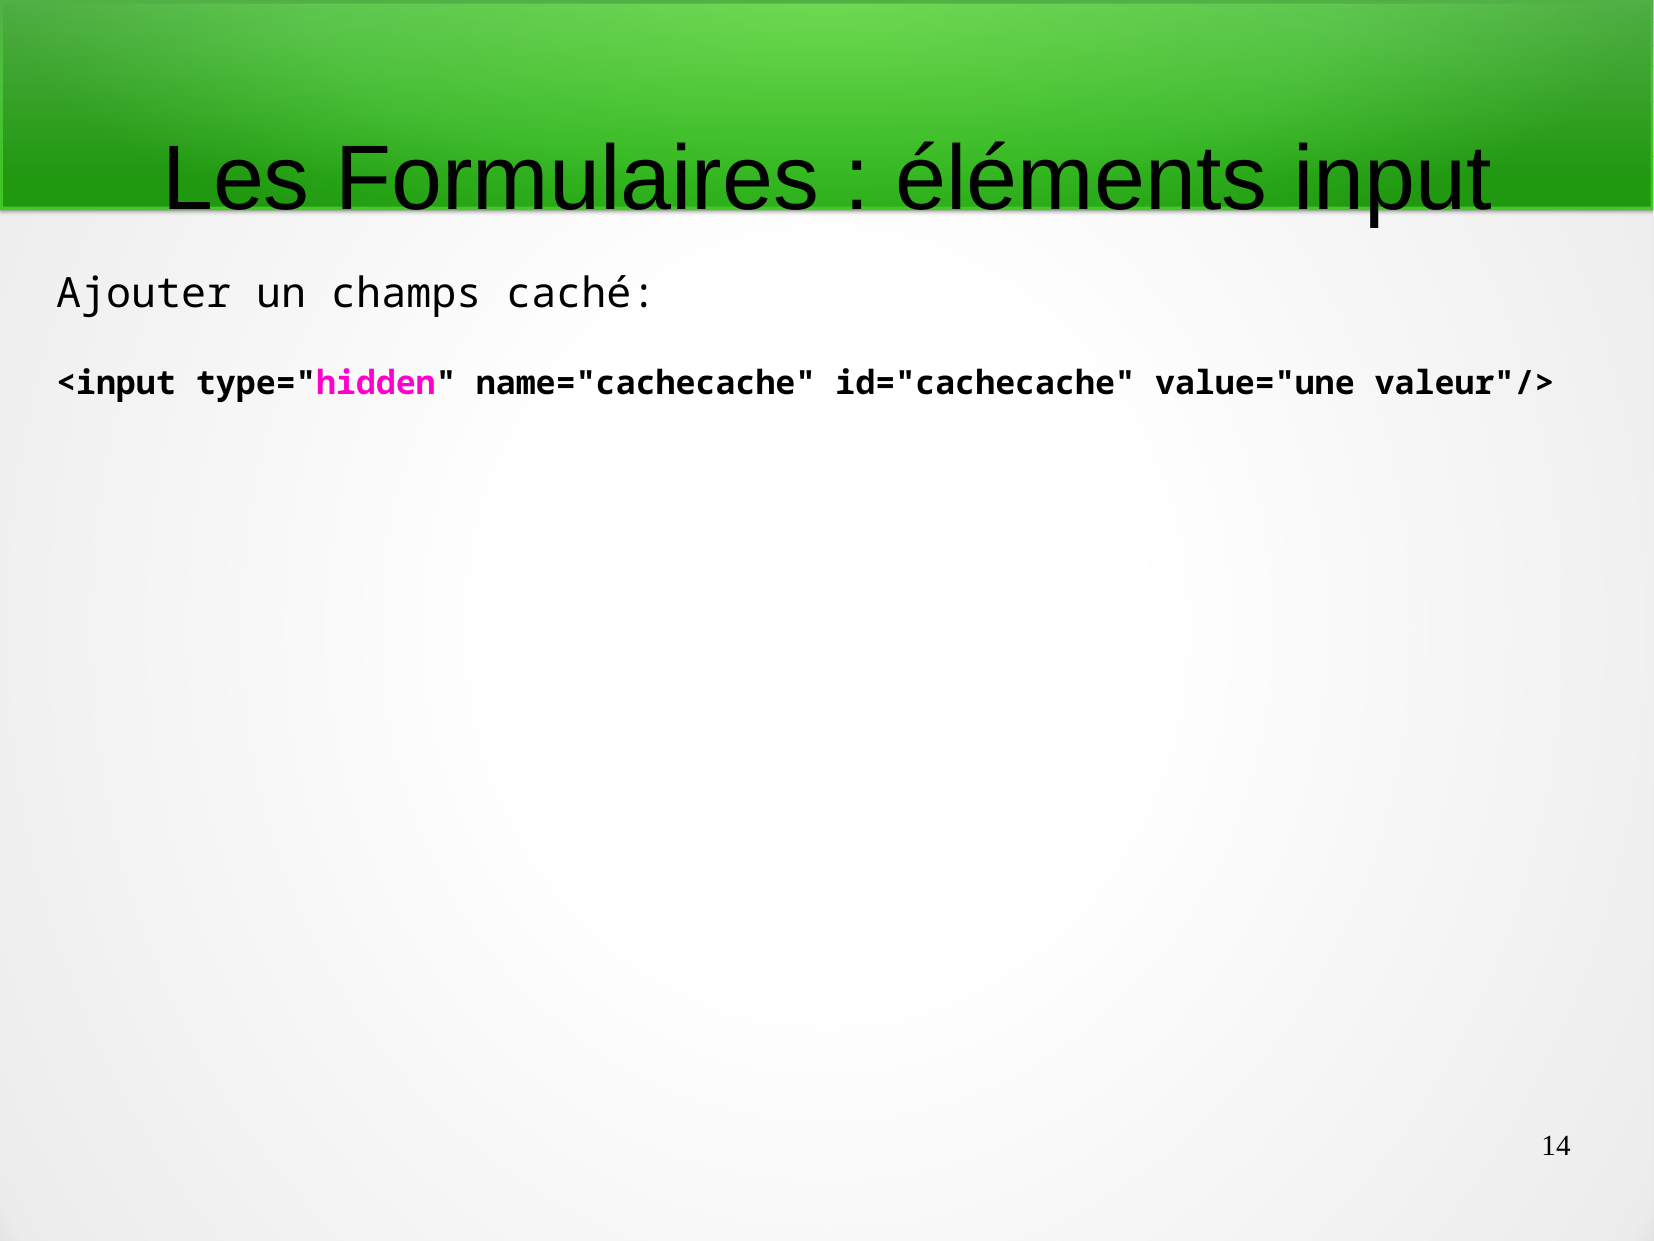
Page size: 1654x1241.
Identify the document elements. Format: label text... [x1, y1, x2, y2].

text_box Ajouter un champs caché: <input type="hidden" name="cachecache" id="cachecache" value="une valeur"/> [55, 265, 1624, 1188]
title Les Formulaires : éléments input [121, 77, 1534, 265]
